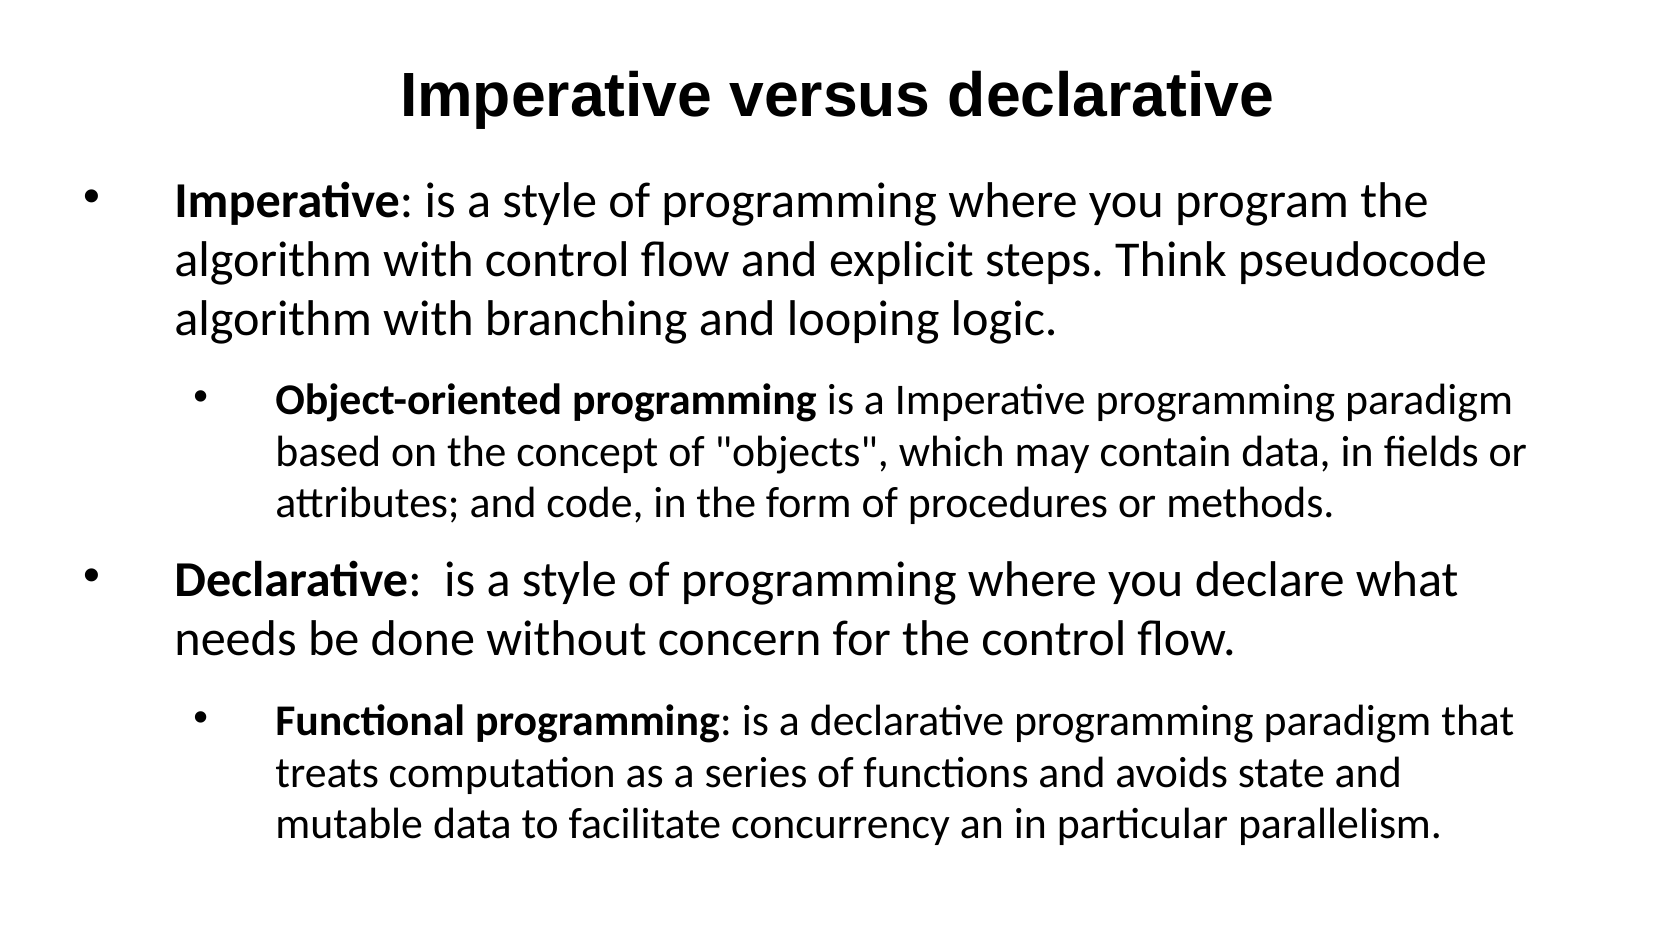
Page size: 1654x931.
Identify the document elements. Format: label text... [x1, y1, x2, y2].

title Imperative versus declarative [82, 36, 1571, 146]
list Imperative: is a style of programming where you program the algorithm with control flow and explicit steps. Think pseudocode algorithm with branching and looping logic. Object-oriented programming is a Imperative programming paradigm based on the concept of "objects", which may contain data, in fields or attributes; and code, in the form of procedures or methods. Declarative: is a style of programming where you declare what needs be done without concern for the control flow. Functional programming: is a declarative programming paradigm that treats computation as a series of functions and avoids state and mutable data to facilitate concurrency an in particular parallelism. [82, 168, 1538, 889]
